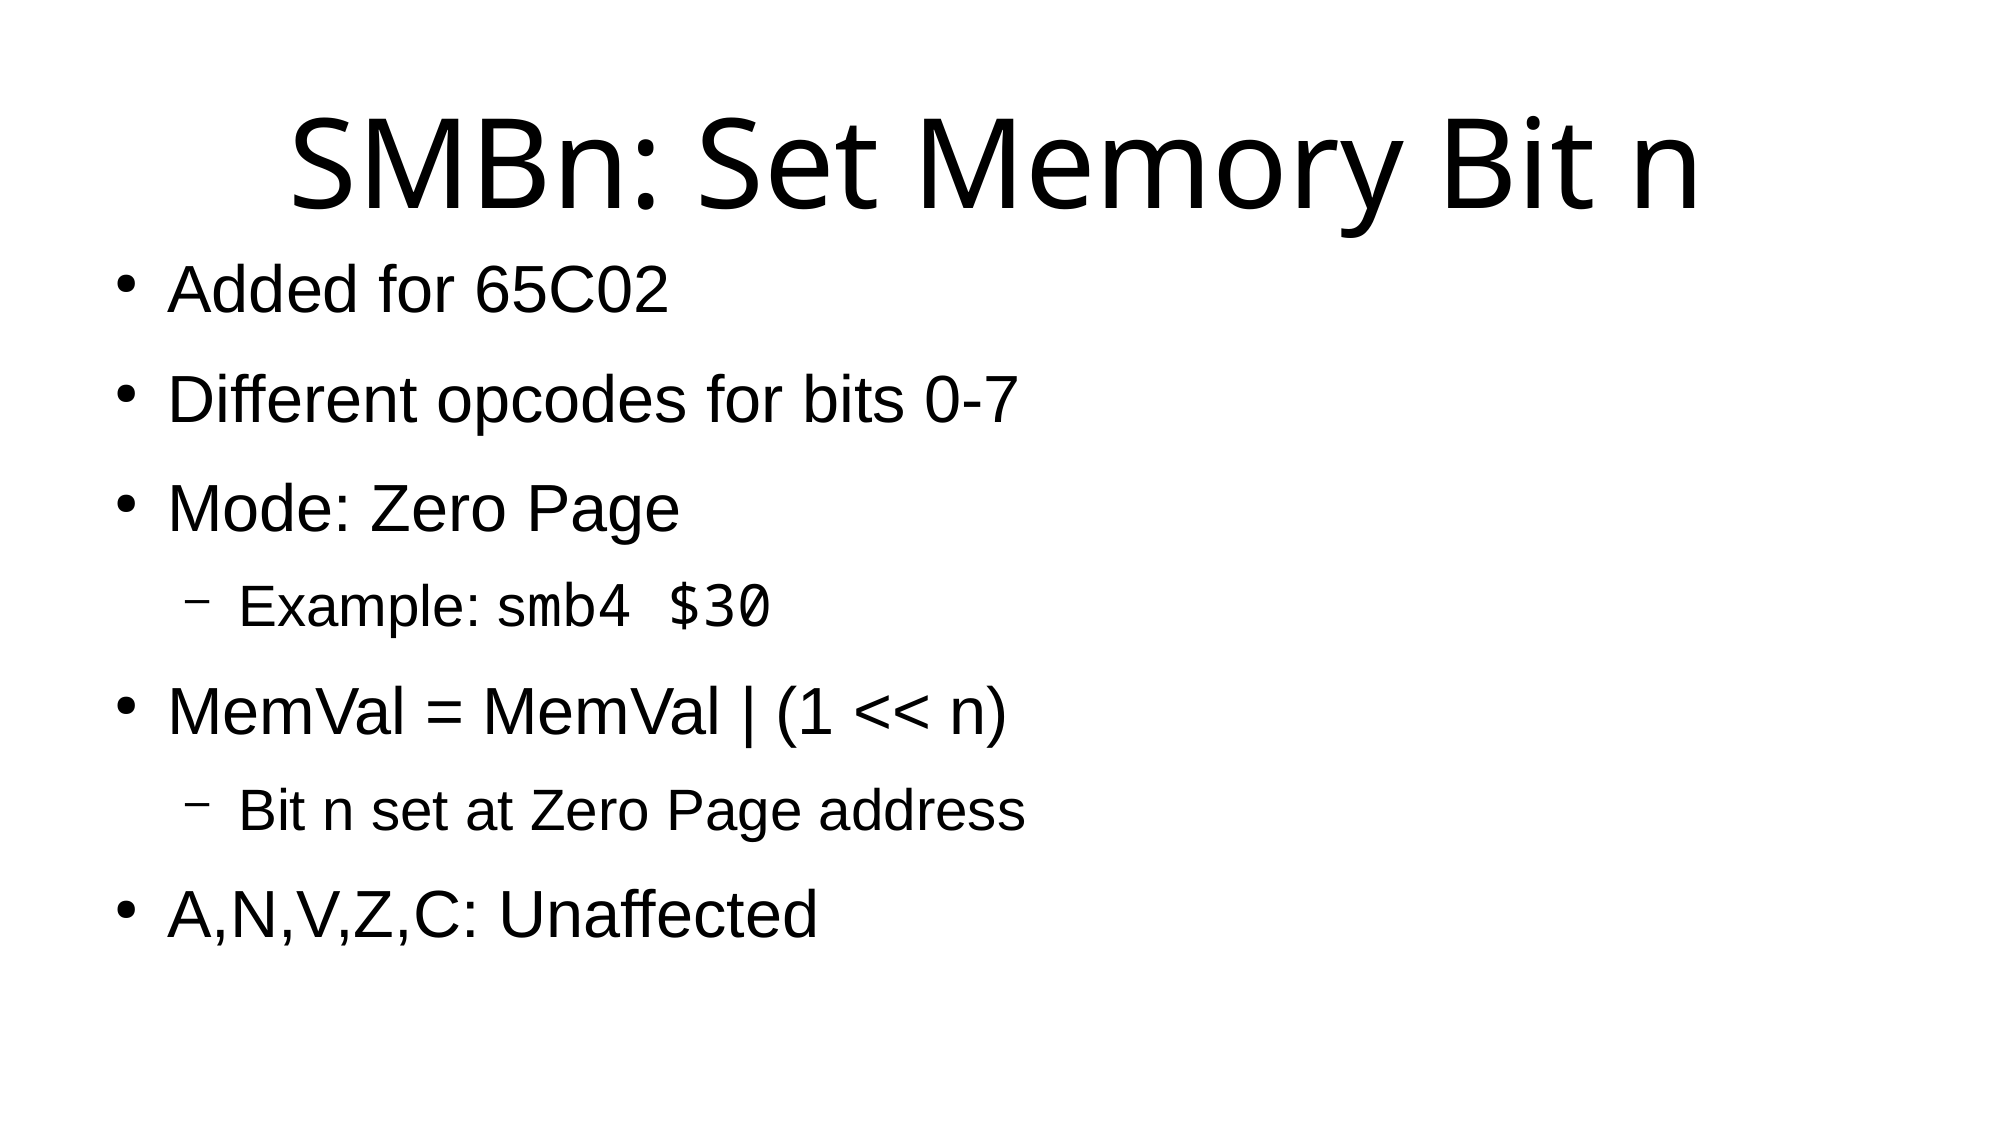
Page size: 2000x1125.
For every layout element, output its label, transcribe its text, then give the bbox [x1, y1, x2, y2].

list Added for 65C02 Different opcodes for bits 0-7 Mode: Zero Page Example: smb4 $30 MemVal = MemVal | (1 << n) Bit n set at Zero Page address A,N,V,Z,C: Unaffected [81, 278, 1931, 1064]
title SMBn: Set Memory Bit n [30, 59, 1966, 278]
